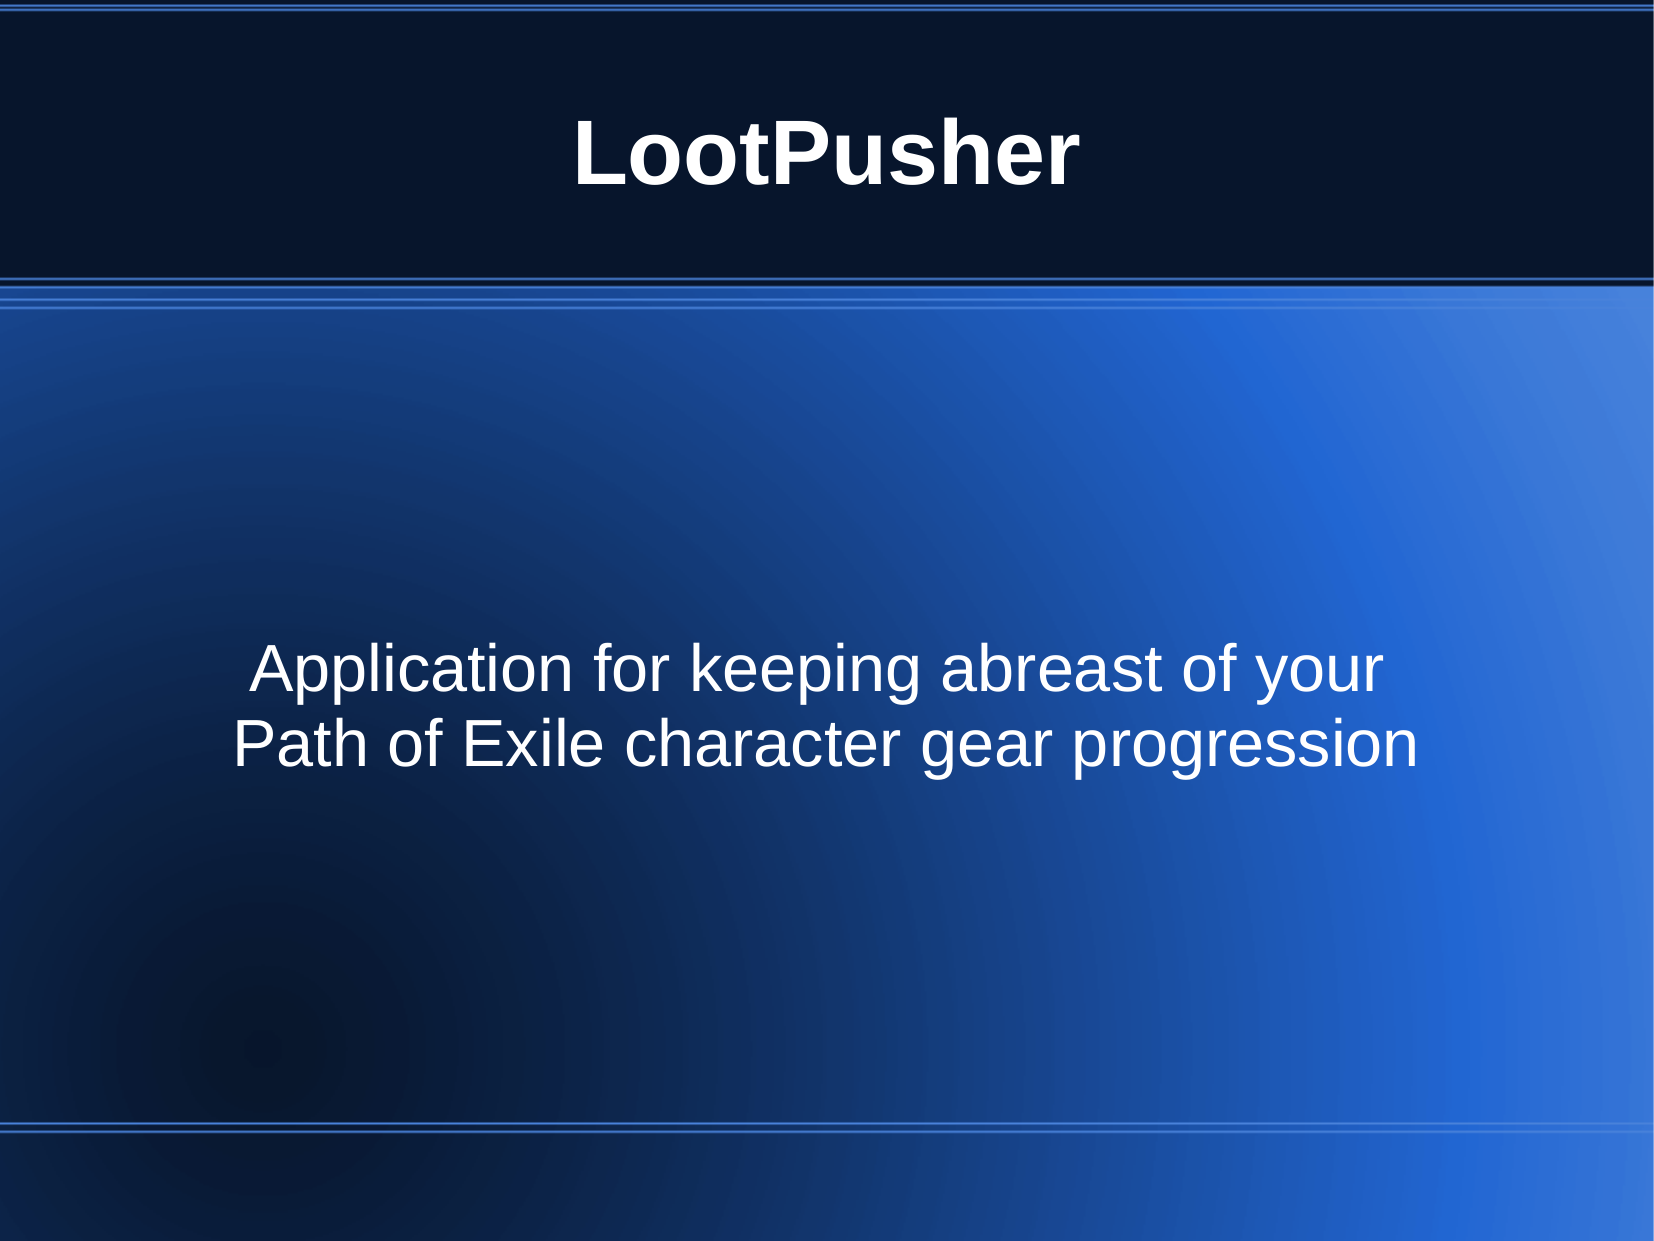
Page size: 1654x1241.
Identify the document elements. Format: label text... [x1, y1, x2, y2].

title LootPusher [82, 49, 1571, 257]
picture [0, 0, 1654, 1241]
subtitle Application for keeping abreast of your Path of Exile character gear progression [82, 355, 1571, 1058]
